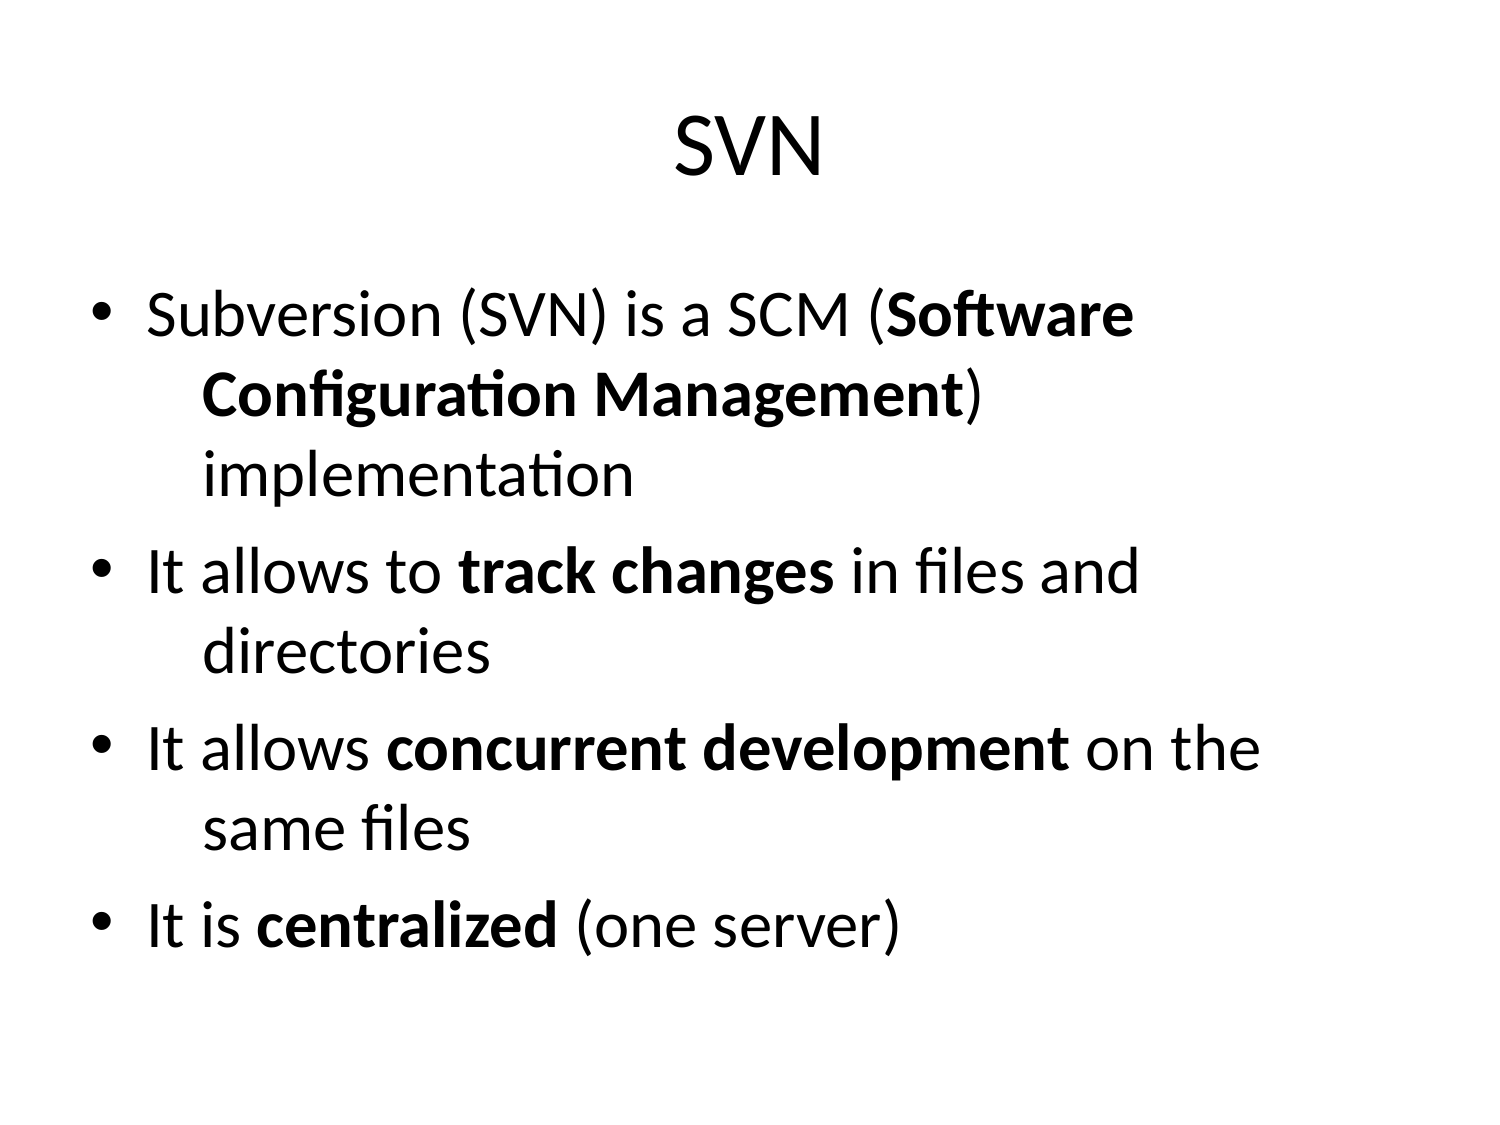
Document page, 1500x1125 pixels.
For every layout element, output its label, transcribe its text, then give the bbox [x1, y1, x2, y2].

list Subversion (SVN) is a SCM (Software Configuration Management) implementation It allows to track changes in files and directories It allows concurrent development on the same files It is centralized (one server) [75, 262, 1426, 1005]
title SVN [75, 45, 1426, 233]
